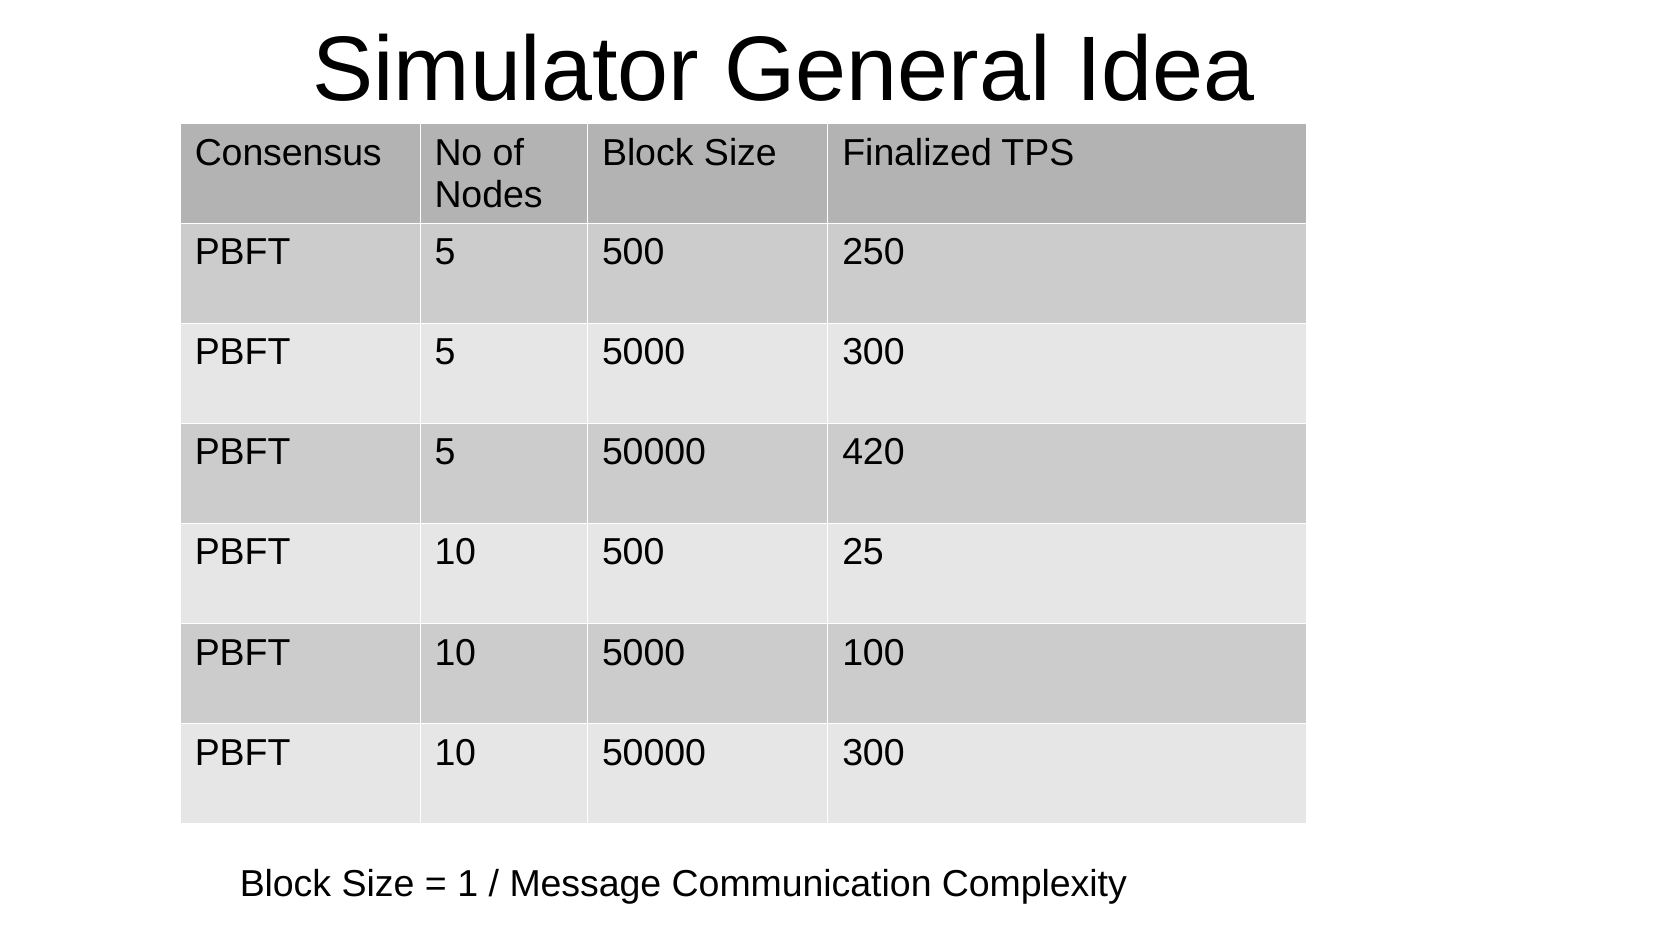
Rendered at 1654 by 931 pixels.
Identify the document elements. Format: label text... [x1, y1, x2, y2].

table_cell 420 [828, 424, 1306, 523]
table_cell 5000 [588, 624, 827, 723]
table_cell PBFT [181, 524, 420, 623]
table_header Finalized TPS [828, 124, 1306, 223]
table_header Block Size [588, 124, 827, 223]
table_cell 500 [588, 224, 827, 323]
table_cell PBFT [181, 324, 420, 423]
table_cell 10 [421, 624, 587, 723]
table_header Consensus [181, 124, 420, 223]
table_cell 10 [421, 724, 587, 823]
table_cell 5 [421, 424, 587, 523]
table_cell 5000 [588, 324, 827, 423]
table_cell PBFT [181, 224, 420, 323]
table_cell 50000 [588, 724, 827, 823]
table_cell 300 [828, 324, 1306, 423]
table_cell 300 [828, 724, 1306, 823]
table_cell 5 [421, 324, 587, 423]
text_box Block Size = 1 / Message Communication Complexity [225, 855, 1486, 912]
title Simulator General Idea [180, 17, 1414, 121]
table_cell 500 [588, 524, 827, 623]
table_header No of Nodes [421, 124, 587, 223]
table_cell 250 [828, 224, 1306, 323]
table_cell 10 [421, 524, 587, 623]
table_cell PBFT [181, 424, 420, 523]
table_cell 100 [828, 624, 1306, 723]
table_cell PBFT [181, 724, 420, 823]
table_cell 25 [828, 524, 1306, 623]
table_cell 5 [421, 224, 587, 323]
table_cell PBFT [181, 624, 420, 723]
table_cell 50000 [588, 424, 827, 523]
